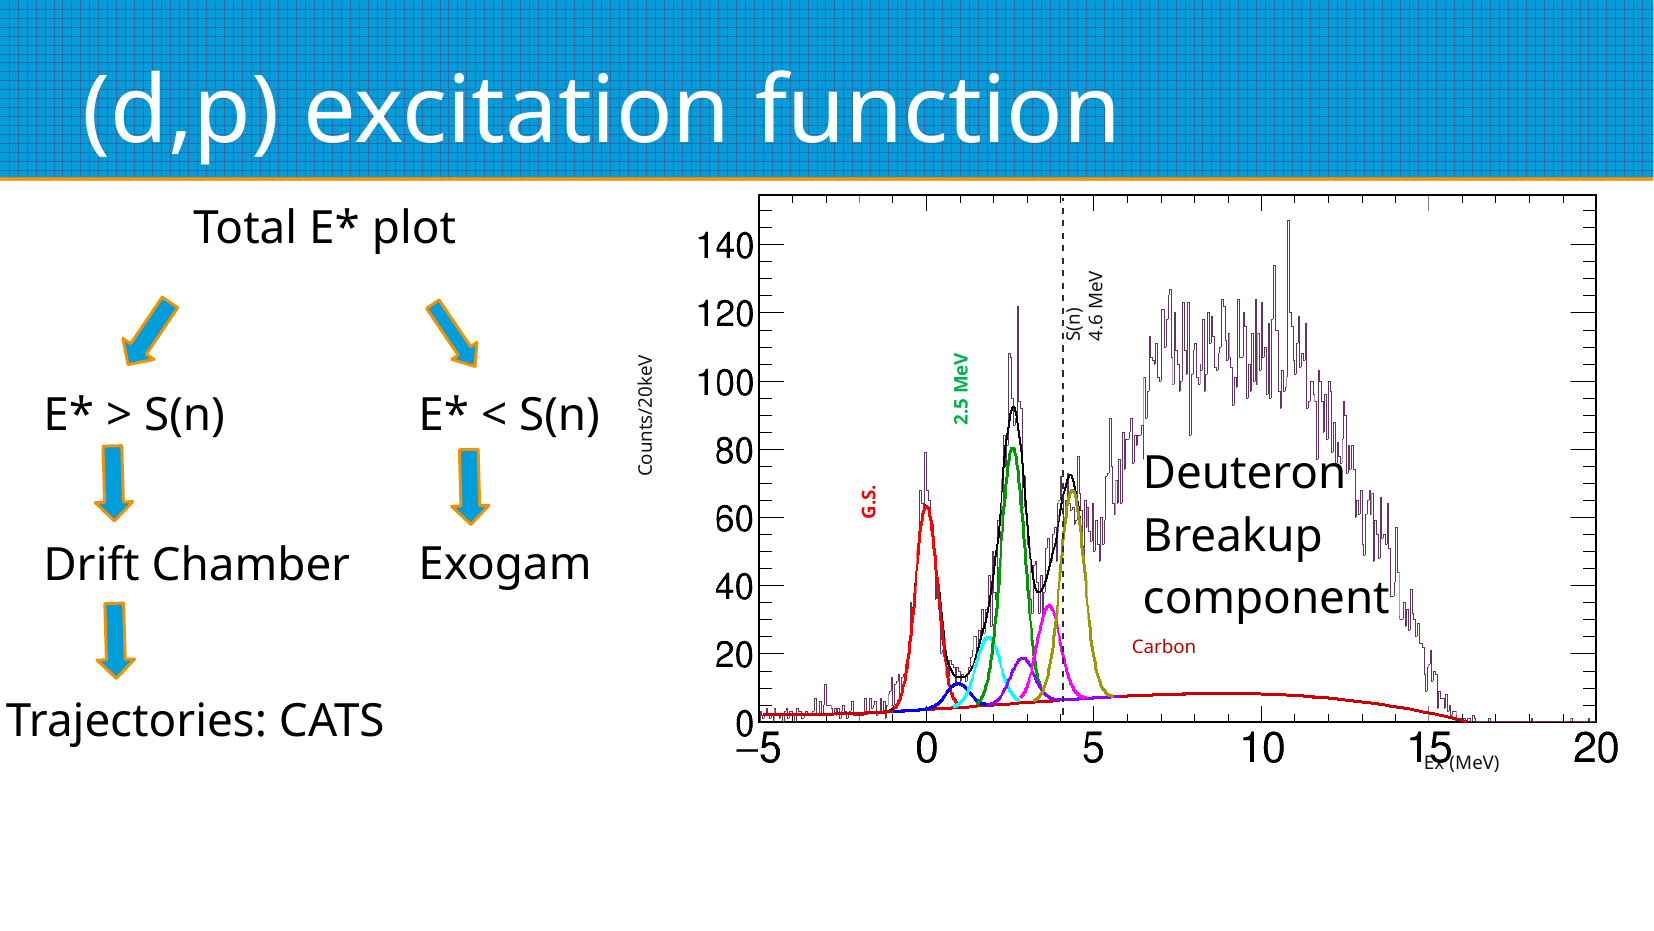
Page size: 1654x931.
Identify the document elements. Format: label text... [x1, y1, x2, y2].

text_box [451, 449, 490, 525]
text_box S(n) 4.6 MeV [1053, 69, 1157, 357]
text_box G.S. [849, 247, 914, 535]
text_box Ex (MeV) [1408, 743, 1635, 811]
text_box Drift Chamber [37, 525, 376, 601]
text_box [95, 445, 133, 521]
text_box Exogam [412, 525, 751, 600]
text_box [426, 299, 477, 367]
title (d,p) excitation function [82, 14, 1571, 171]
text_box [122, 297, 178, 365]
text_box Counts/20keV [625, 451, 677, 492]
text_box [104, 603, 125, 650]
text_box 2.5 MeV [941, 153, 1007, 441]
text_box E* < S(n) [412, 375, 751, 451]
text_box Total E* plot [187, 188, 676, 263]
text_box Counts/20keV [625, 204, 677, 375]
picture [677, 190, 1627, 769]
text_box Deuteron Breakup component [1136, 402, 1437, 665]
text_box E* > S(n) [37, 375, 376, 451]
text_box Trajectories: CATS [0, 650, 451, 788]
text_box Carbon [1116, 627, 1343, 694]
